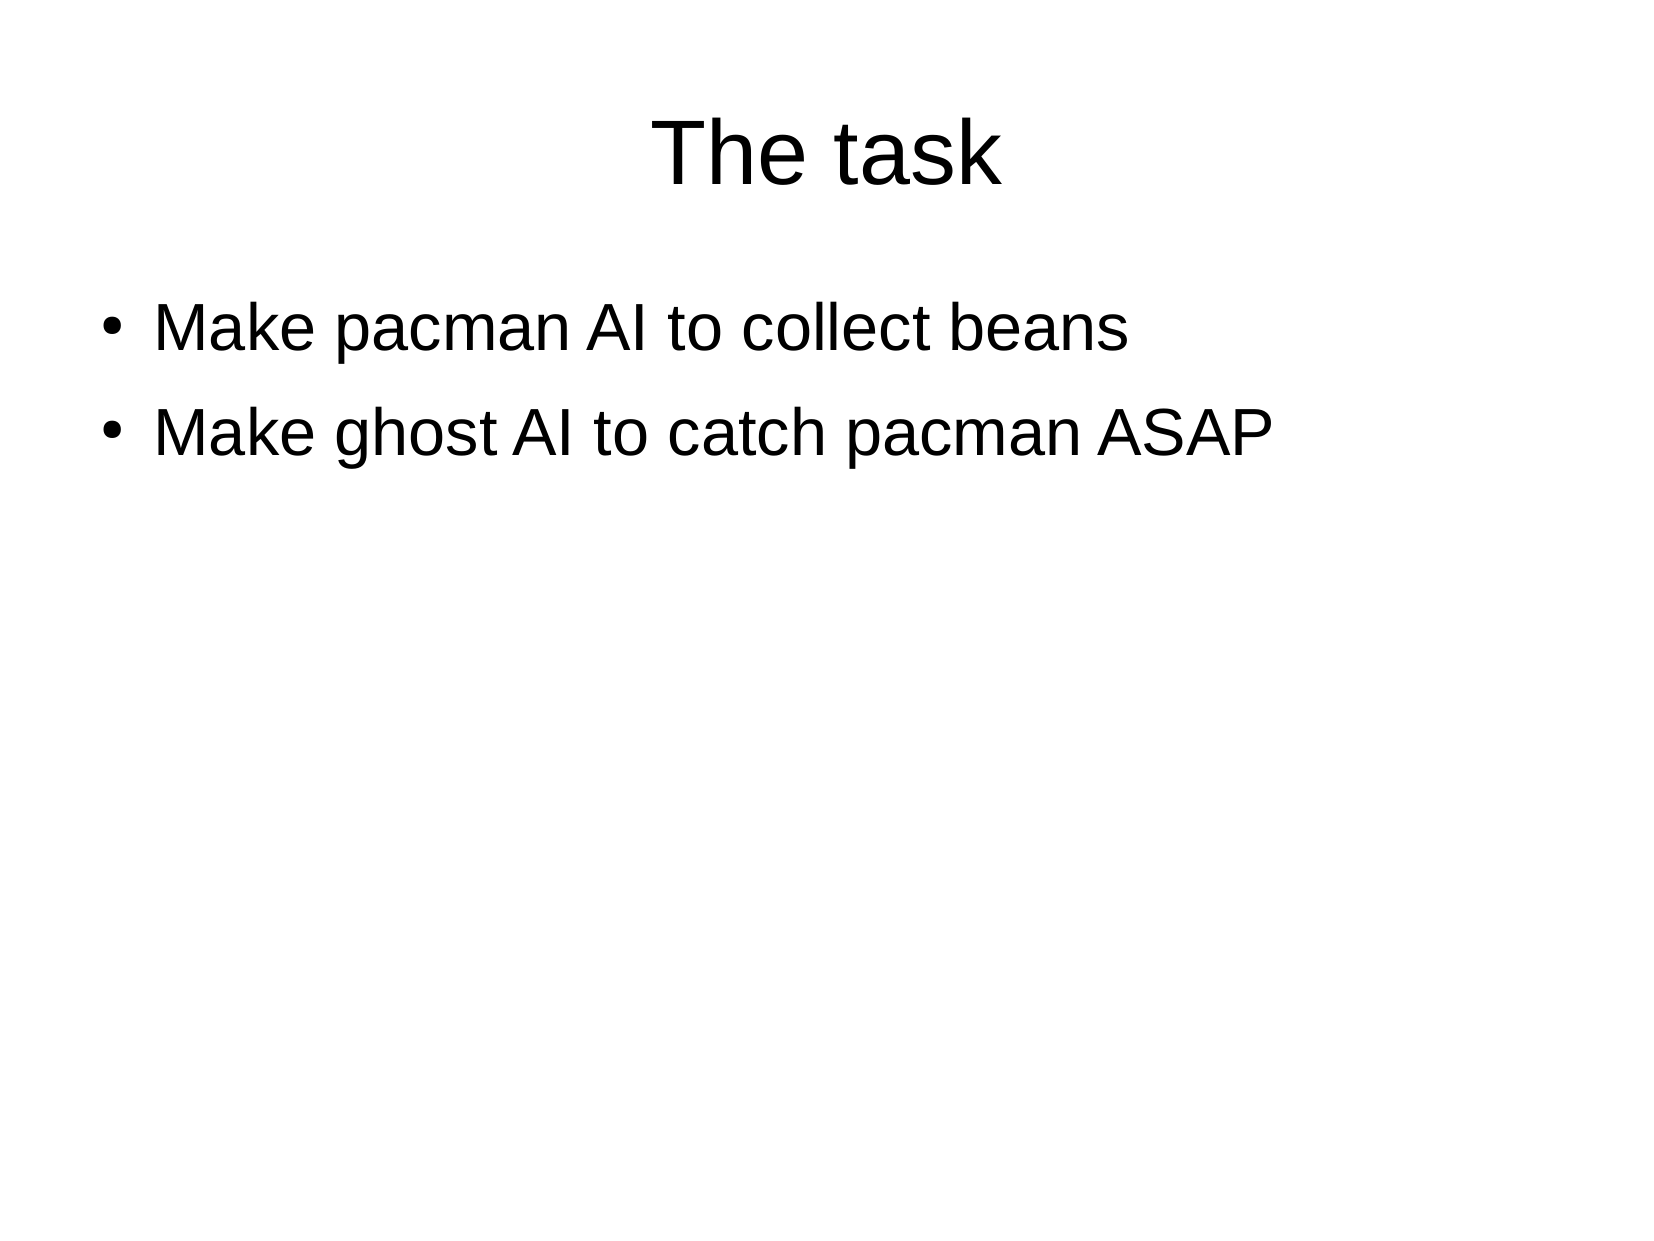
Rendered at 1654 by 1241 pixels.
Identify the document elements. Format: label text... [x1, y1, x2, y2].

list Make pacman AI to collect beans Make ghost AI to catch pacman ASAP [82, 290, 1571, 1010]
title The task [82, 49, 1571, 257]
